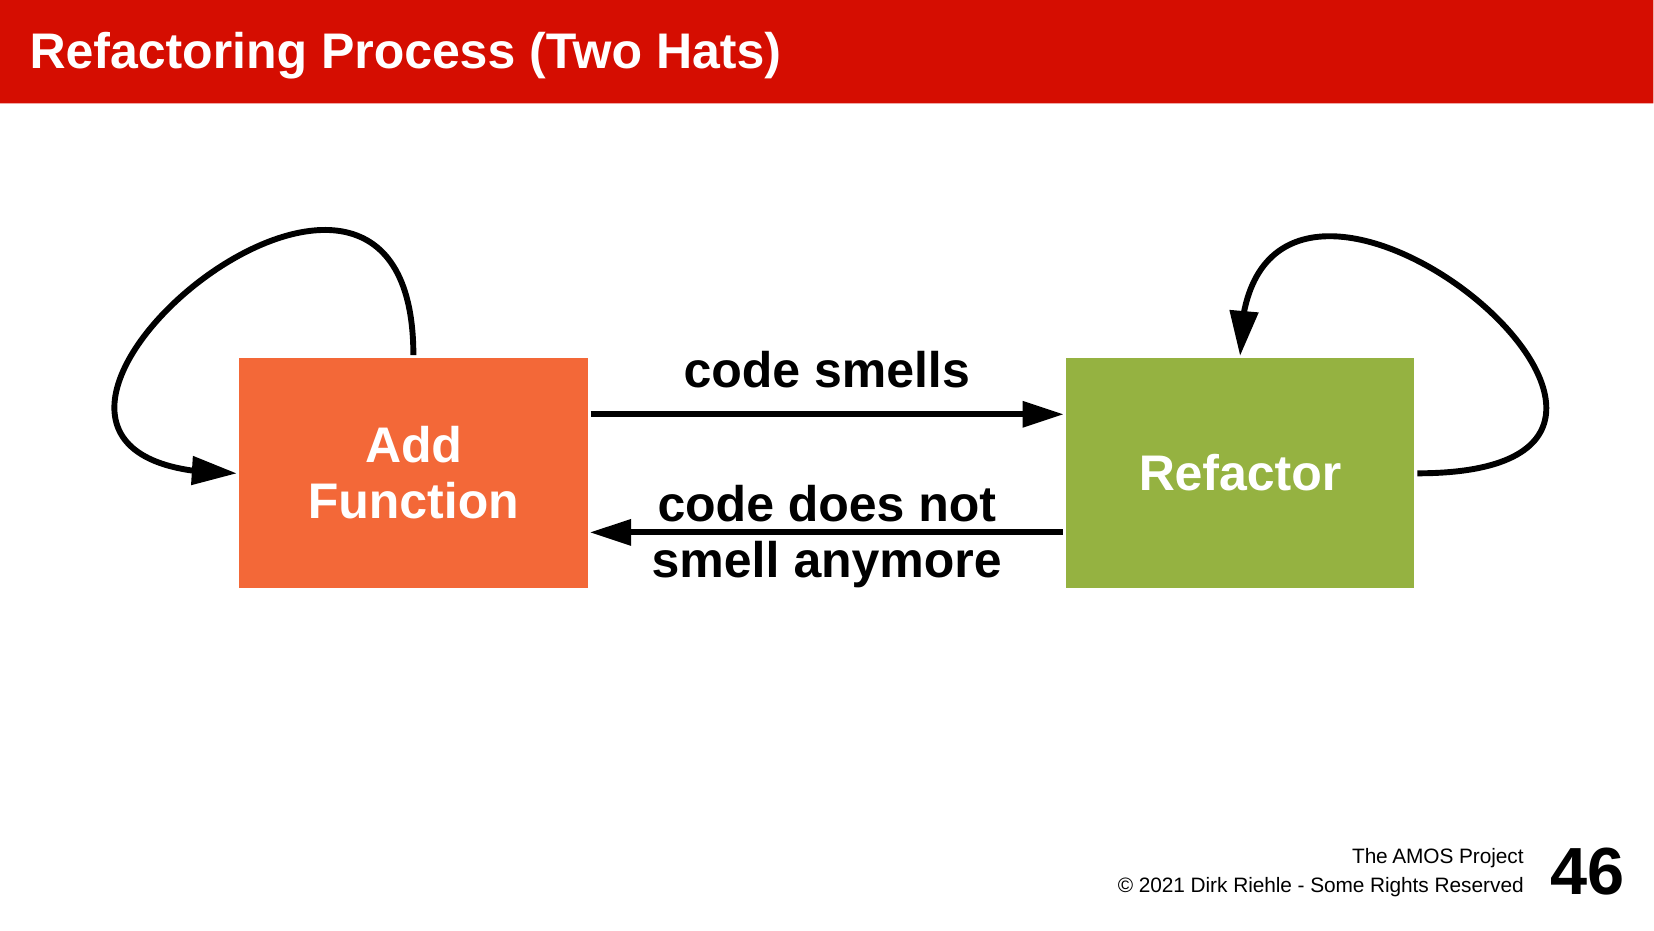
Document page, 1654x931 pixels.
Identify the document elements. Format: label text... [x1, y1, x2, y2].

text_box code does not smell anymore [590, 443, 1063, 532]
text_box code does not smell anymore [590, 533, 1063, 621]
text_box Refactor [1062, 355, 1418, 592]
text_box Add Function [236, 355, 591, 592]
title Refactoring Process (Two Hats) [0, 0, 1654, 104]
text_box code smells [590, 325, 1063, 413]
